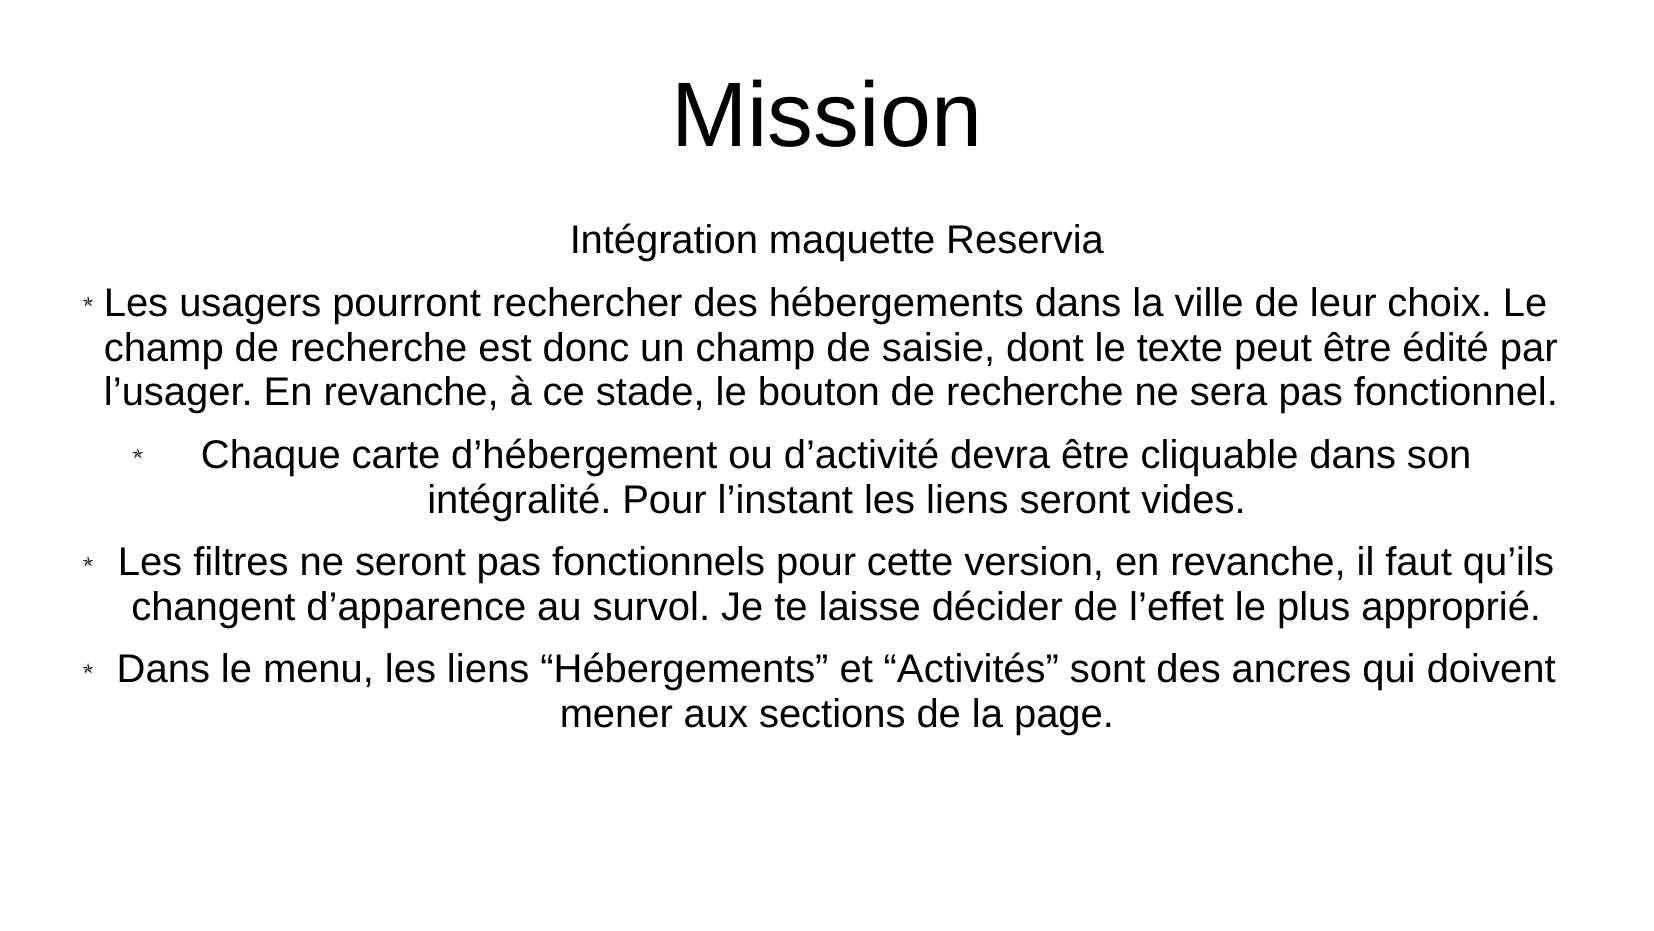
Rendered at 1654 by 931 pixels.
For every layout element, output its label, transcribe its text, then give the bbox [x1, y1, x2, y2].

title Mission [82, 37, 1571, 193]
list Intégration maquette Reservia Les usagers pourront rechercher des hébergements dans la ville de leur choix. Le champ de recherche est donc un champ de saisie, dont le texte peut être édité par l’usager. En revanche, à ce stade, le bouton de recherche ne sera pas fonctionnel. Chaque carte d’hébergement ou d’activité devra être cliquable dans son intégralité. Pour l’instant les liens seront vides. Les filtres ne seront pas fonctionnels pour cette version, en revanche, il faut qu’ils changent d’apparence au survol. Je te laisse décider de l’effet le plus approprié. Dans le menu, les liens “Hébergements” et “Activités” sont des ancres qui doivent mener aux sections de la page. [82, 217, 1571, 758]
